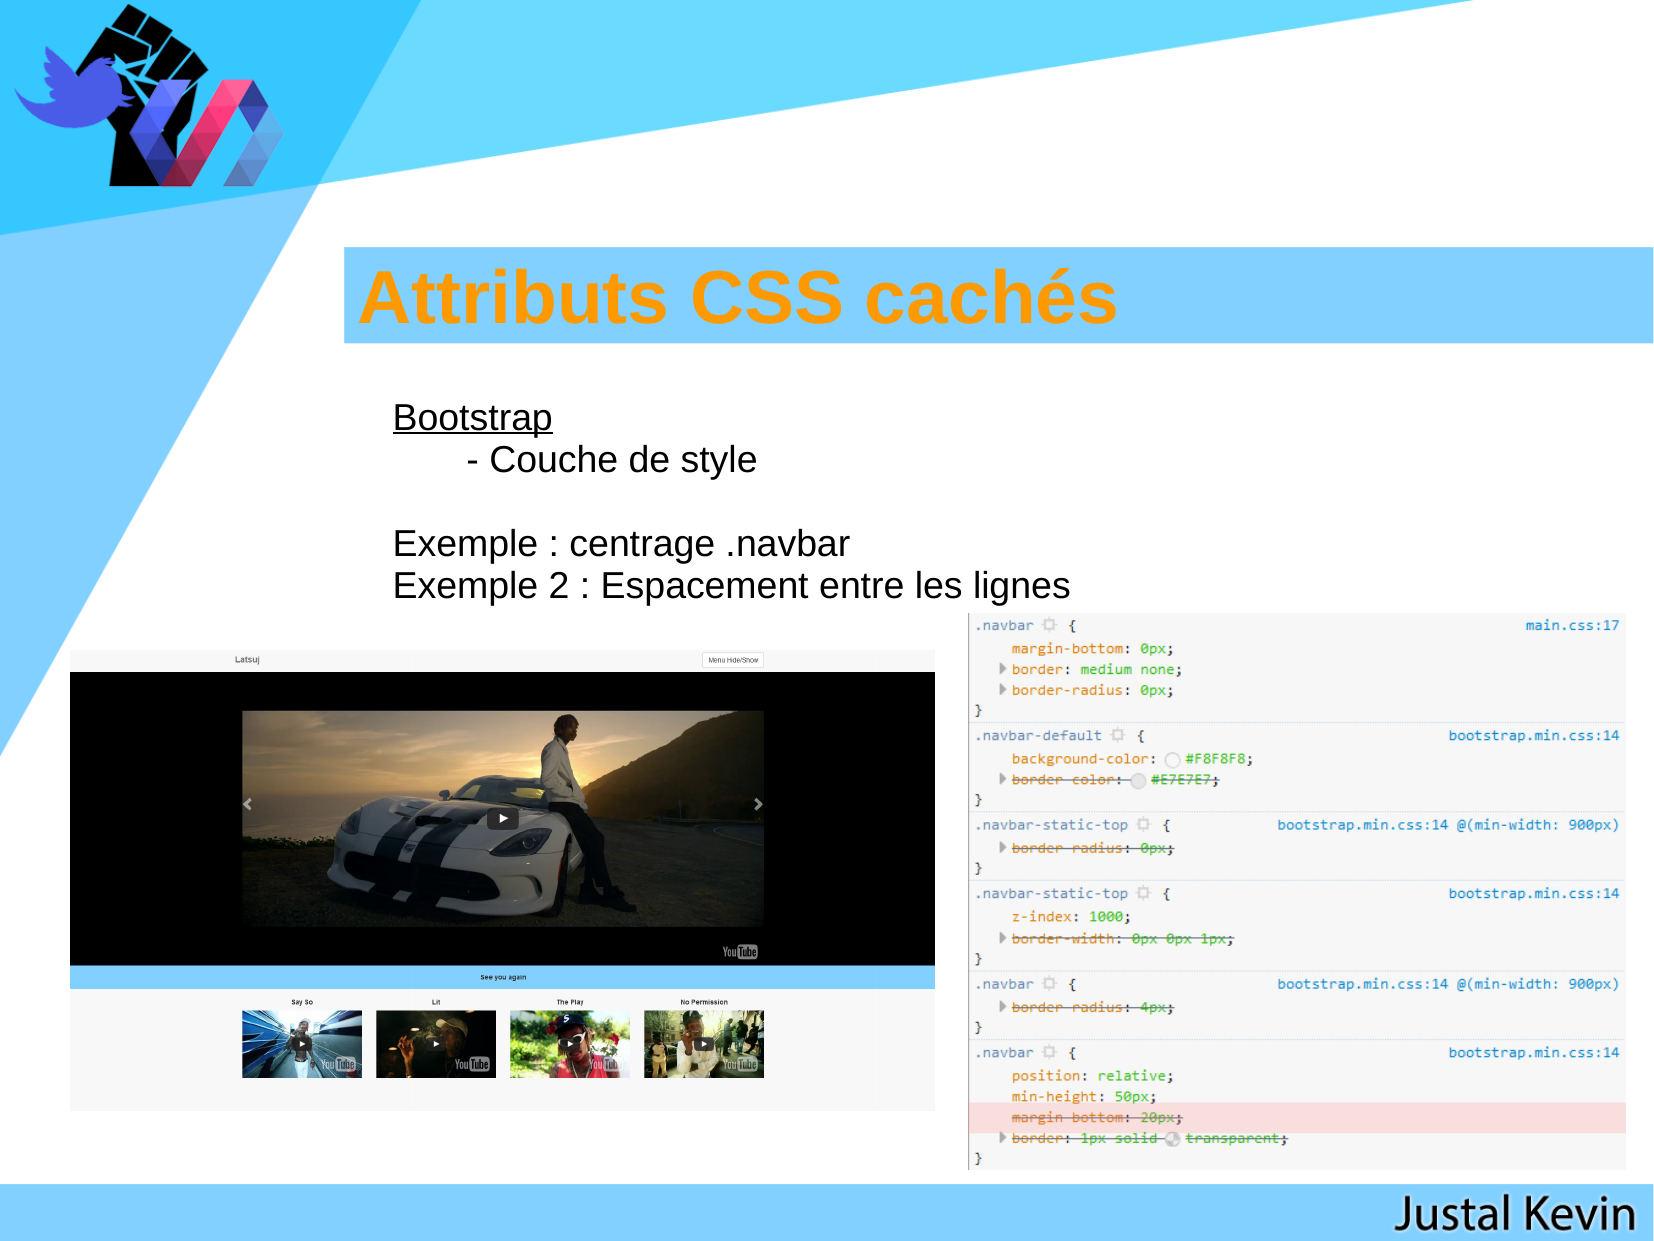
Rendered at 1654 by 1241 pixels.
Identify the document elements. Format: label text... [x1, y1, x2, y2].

picture [0, 0, 1654, 1241]
text_box Bootstrap - Couche de style Exemple : centrage .navbar Exemple 2 : Espacement entre les lignes [377, 346, 1619, 614]
text_box Attributs CSS cachés [342, 248, 1654, 347]
